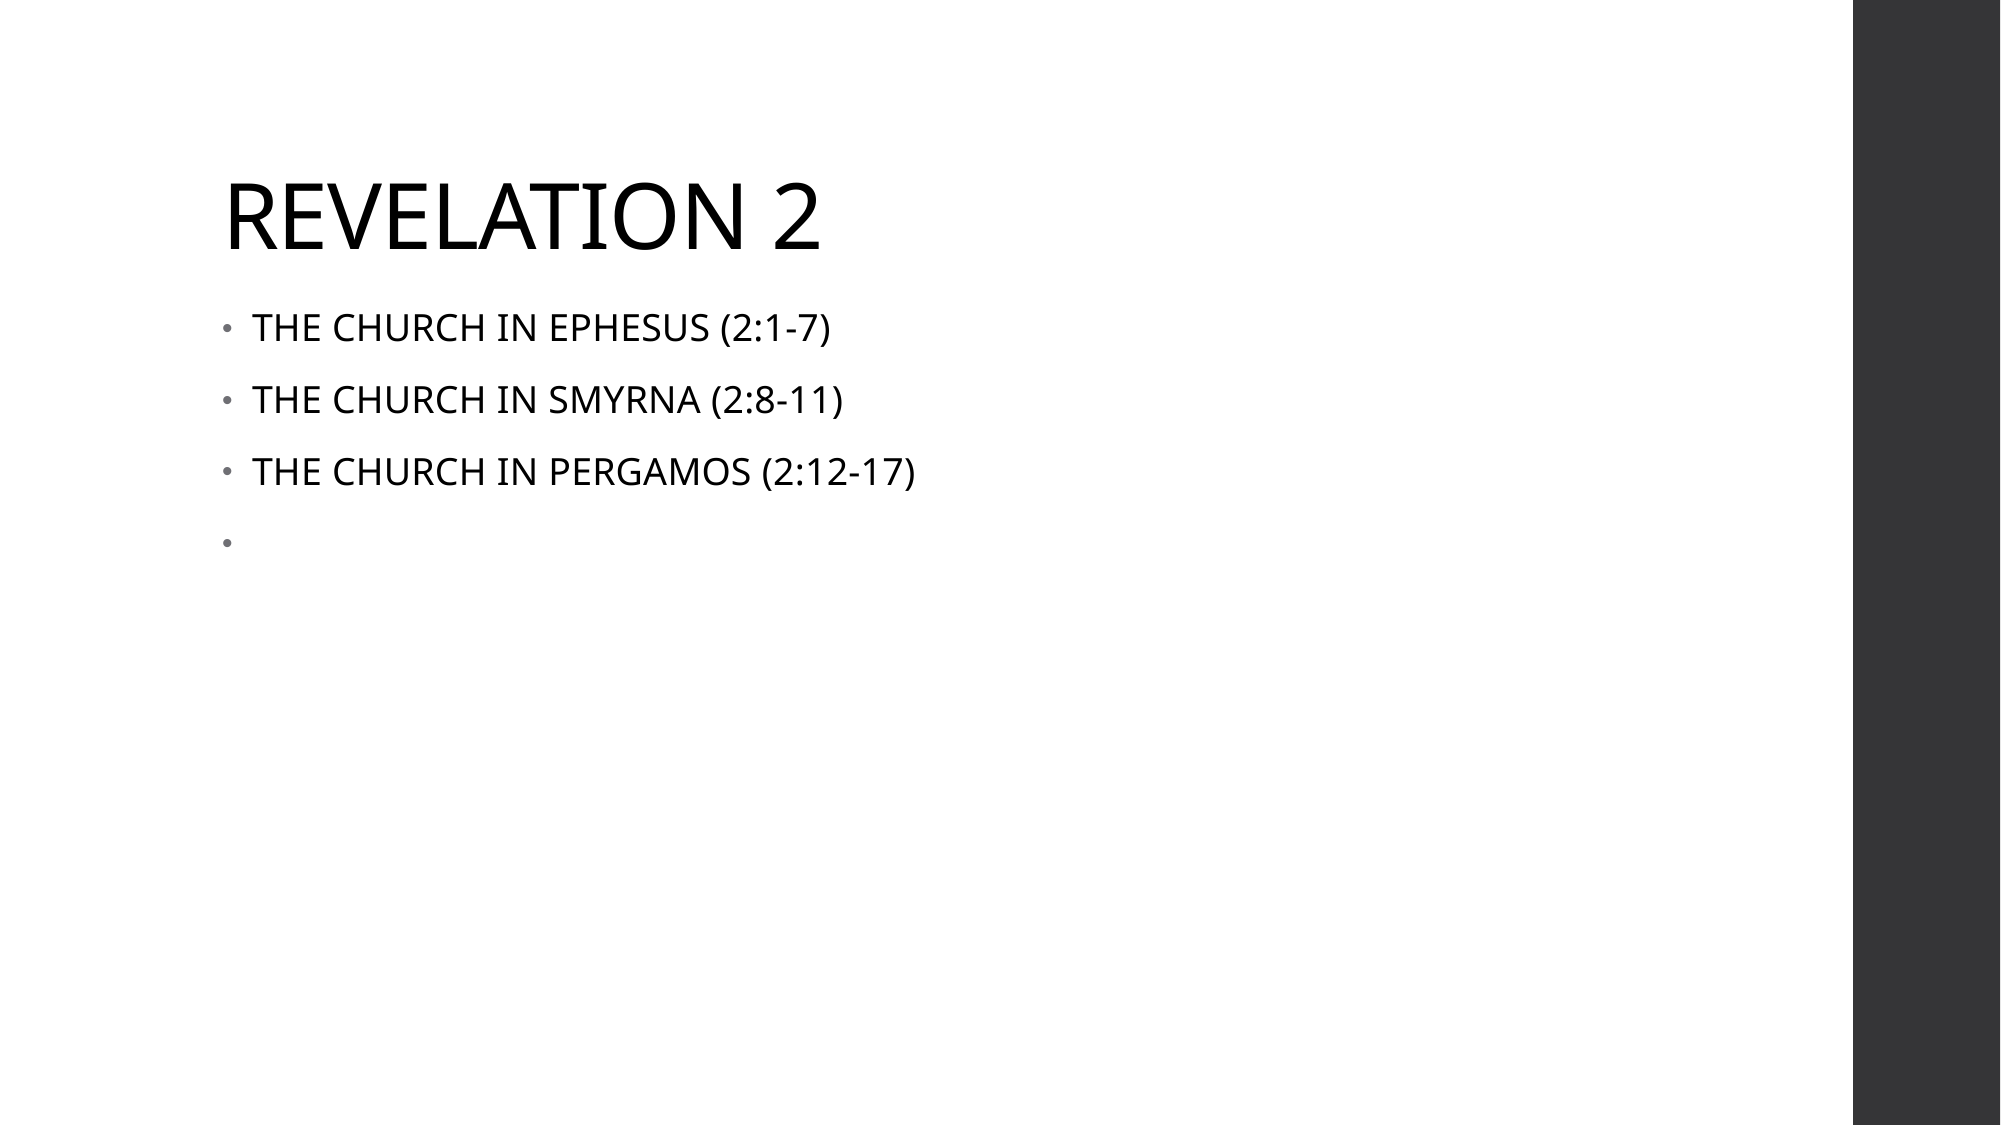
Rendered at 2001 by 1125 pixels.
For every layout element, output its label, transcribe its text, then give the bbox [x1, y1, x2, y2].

list THE CHURCH IN EPHESUS (2:1-7) THE CHURCH IN SMYRNA (2:8-11) THE CHURCH IN PERGAMOS (2:12-17) [206, 299, 1617, 1014]
title REVELATION 2 [206, 60, 1797, 278]
